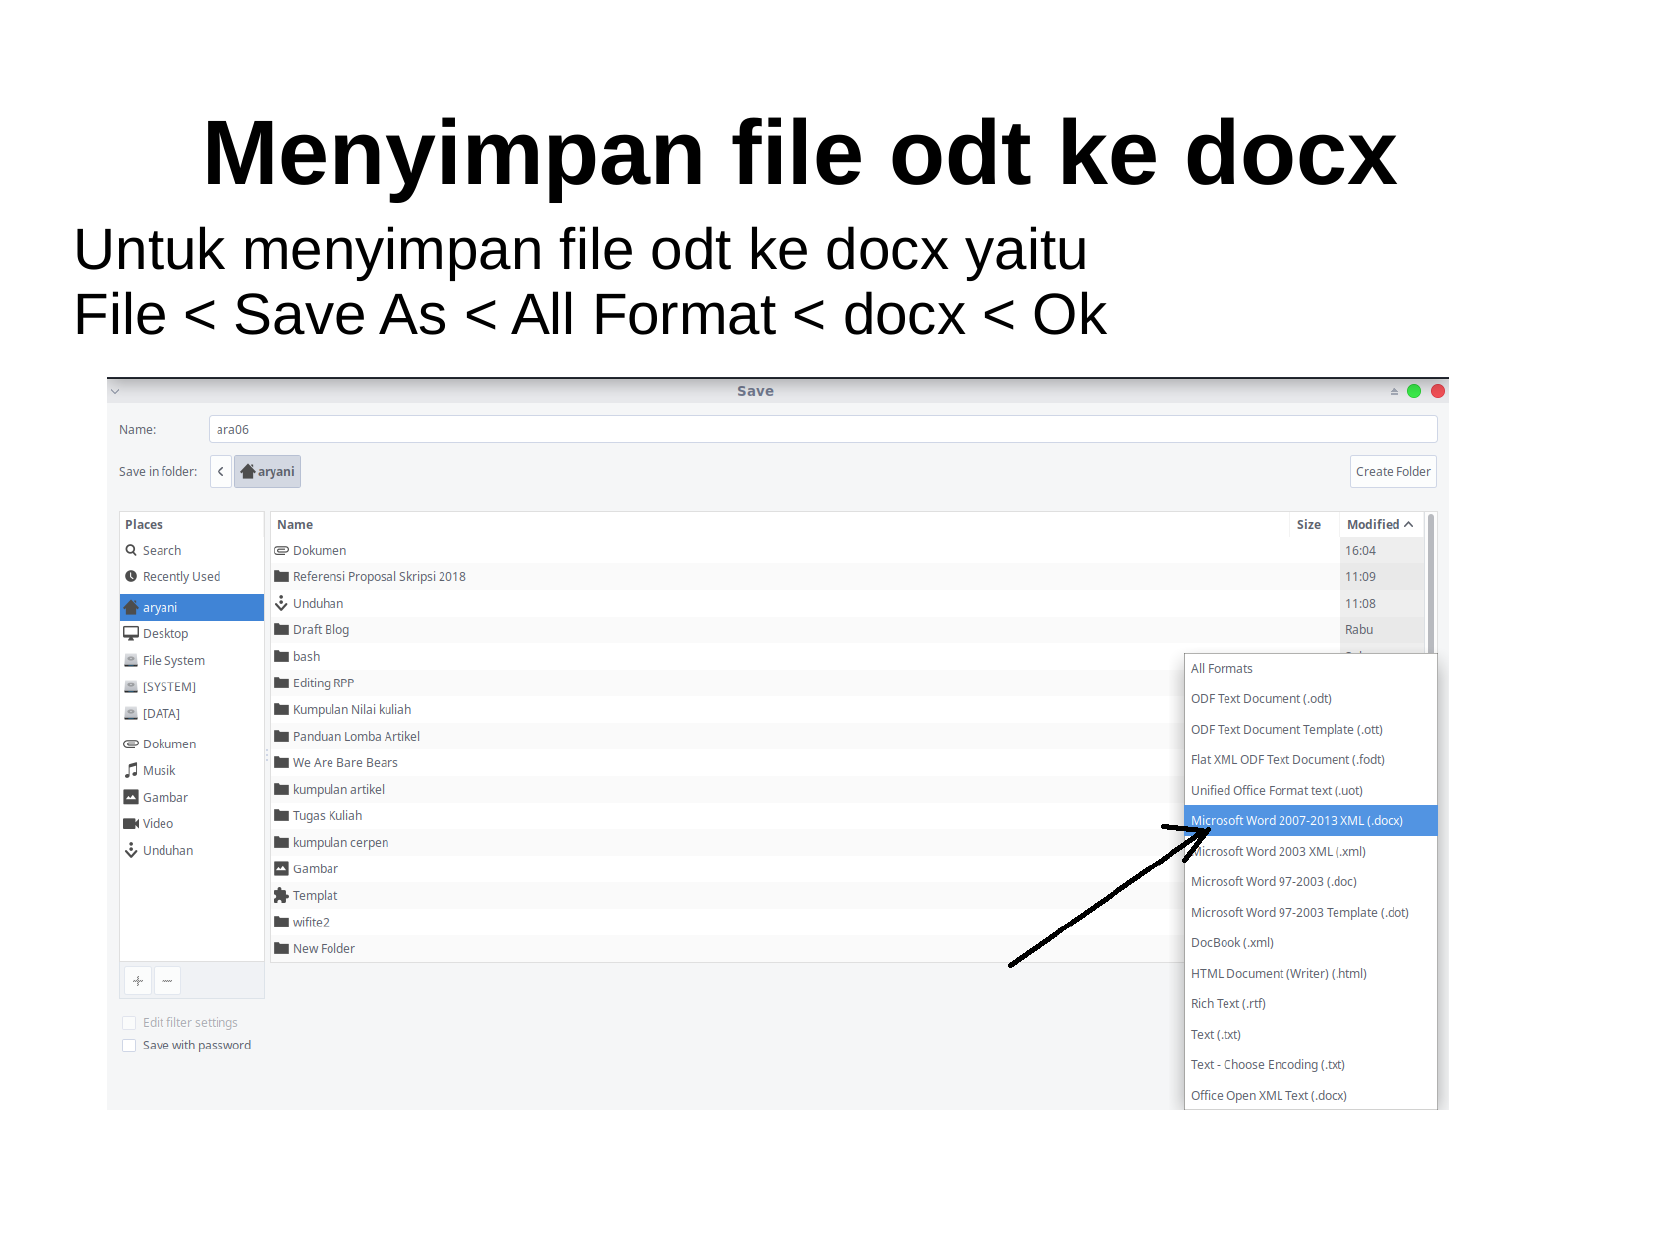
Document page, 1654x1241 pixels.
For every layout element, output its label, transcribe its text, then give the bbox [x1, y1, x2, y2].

text_box Untuk menyimpan file odt ke docx yaitu File < Save As < All Format < docx < Ok [59, 208, 1578, 355]
title Menyimpan file odt ke docx [82, 49, 1571, 208]
picture [107, 377, 1449, 1110]
